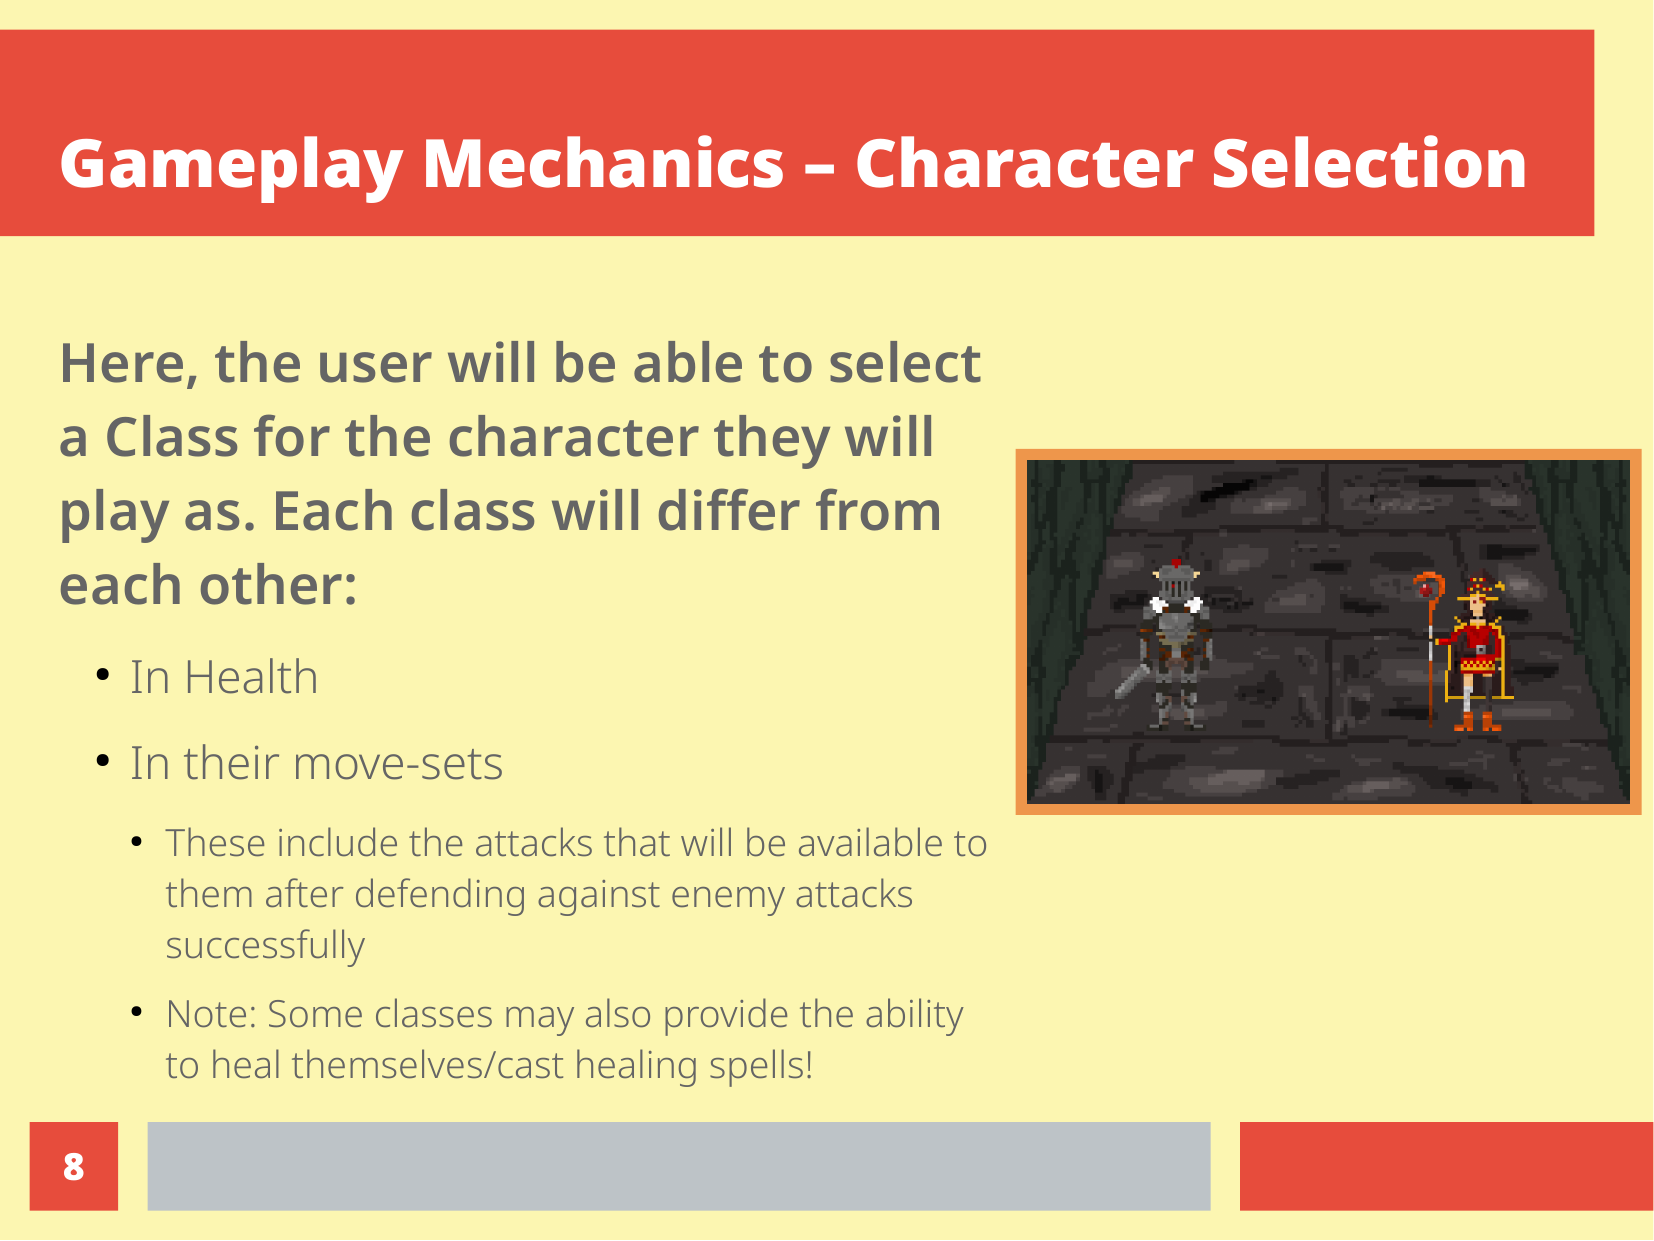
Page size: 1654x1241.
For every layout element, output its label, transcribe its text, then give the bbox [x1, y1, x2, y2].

text_box [1015, 448, 1642, 815]
list Here, the user will be able to select a Class for the character they will play as. Each class will differ from each other: In Health In their move-sets These include the attacks that will be available to them after defending against enemy attacks successfully Note: Some classes may also provide the ability to heal themselves/cast healing spells! [59, 324, 1004, 1093]
picture [1027, 460, 1630, 804]
title Gameplay Mechanics – Character Selection [59, 59, 1595, 207]
